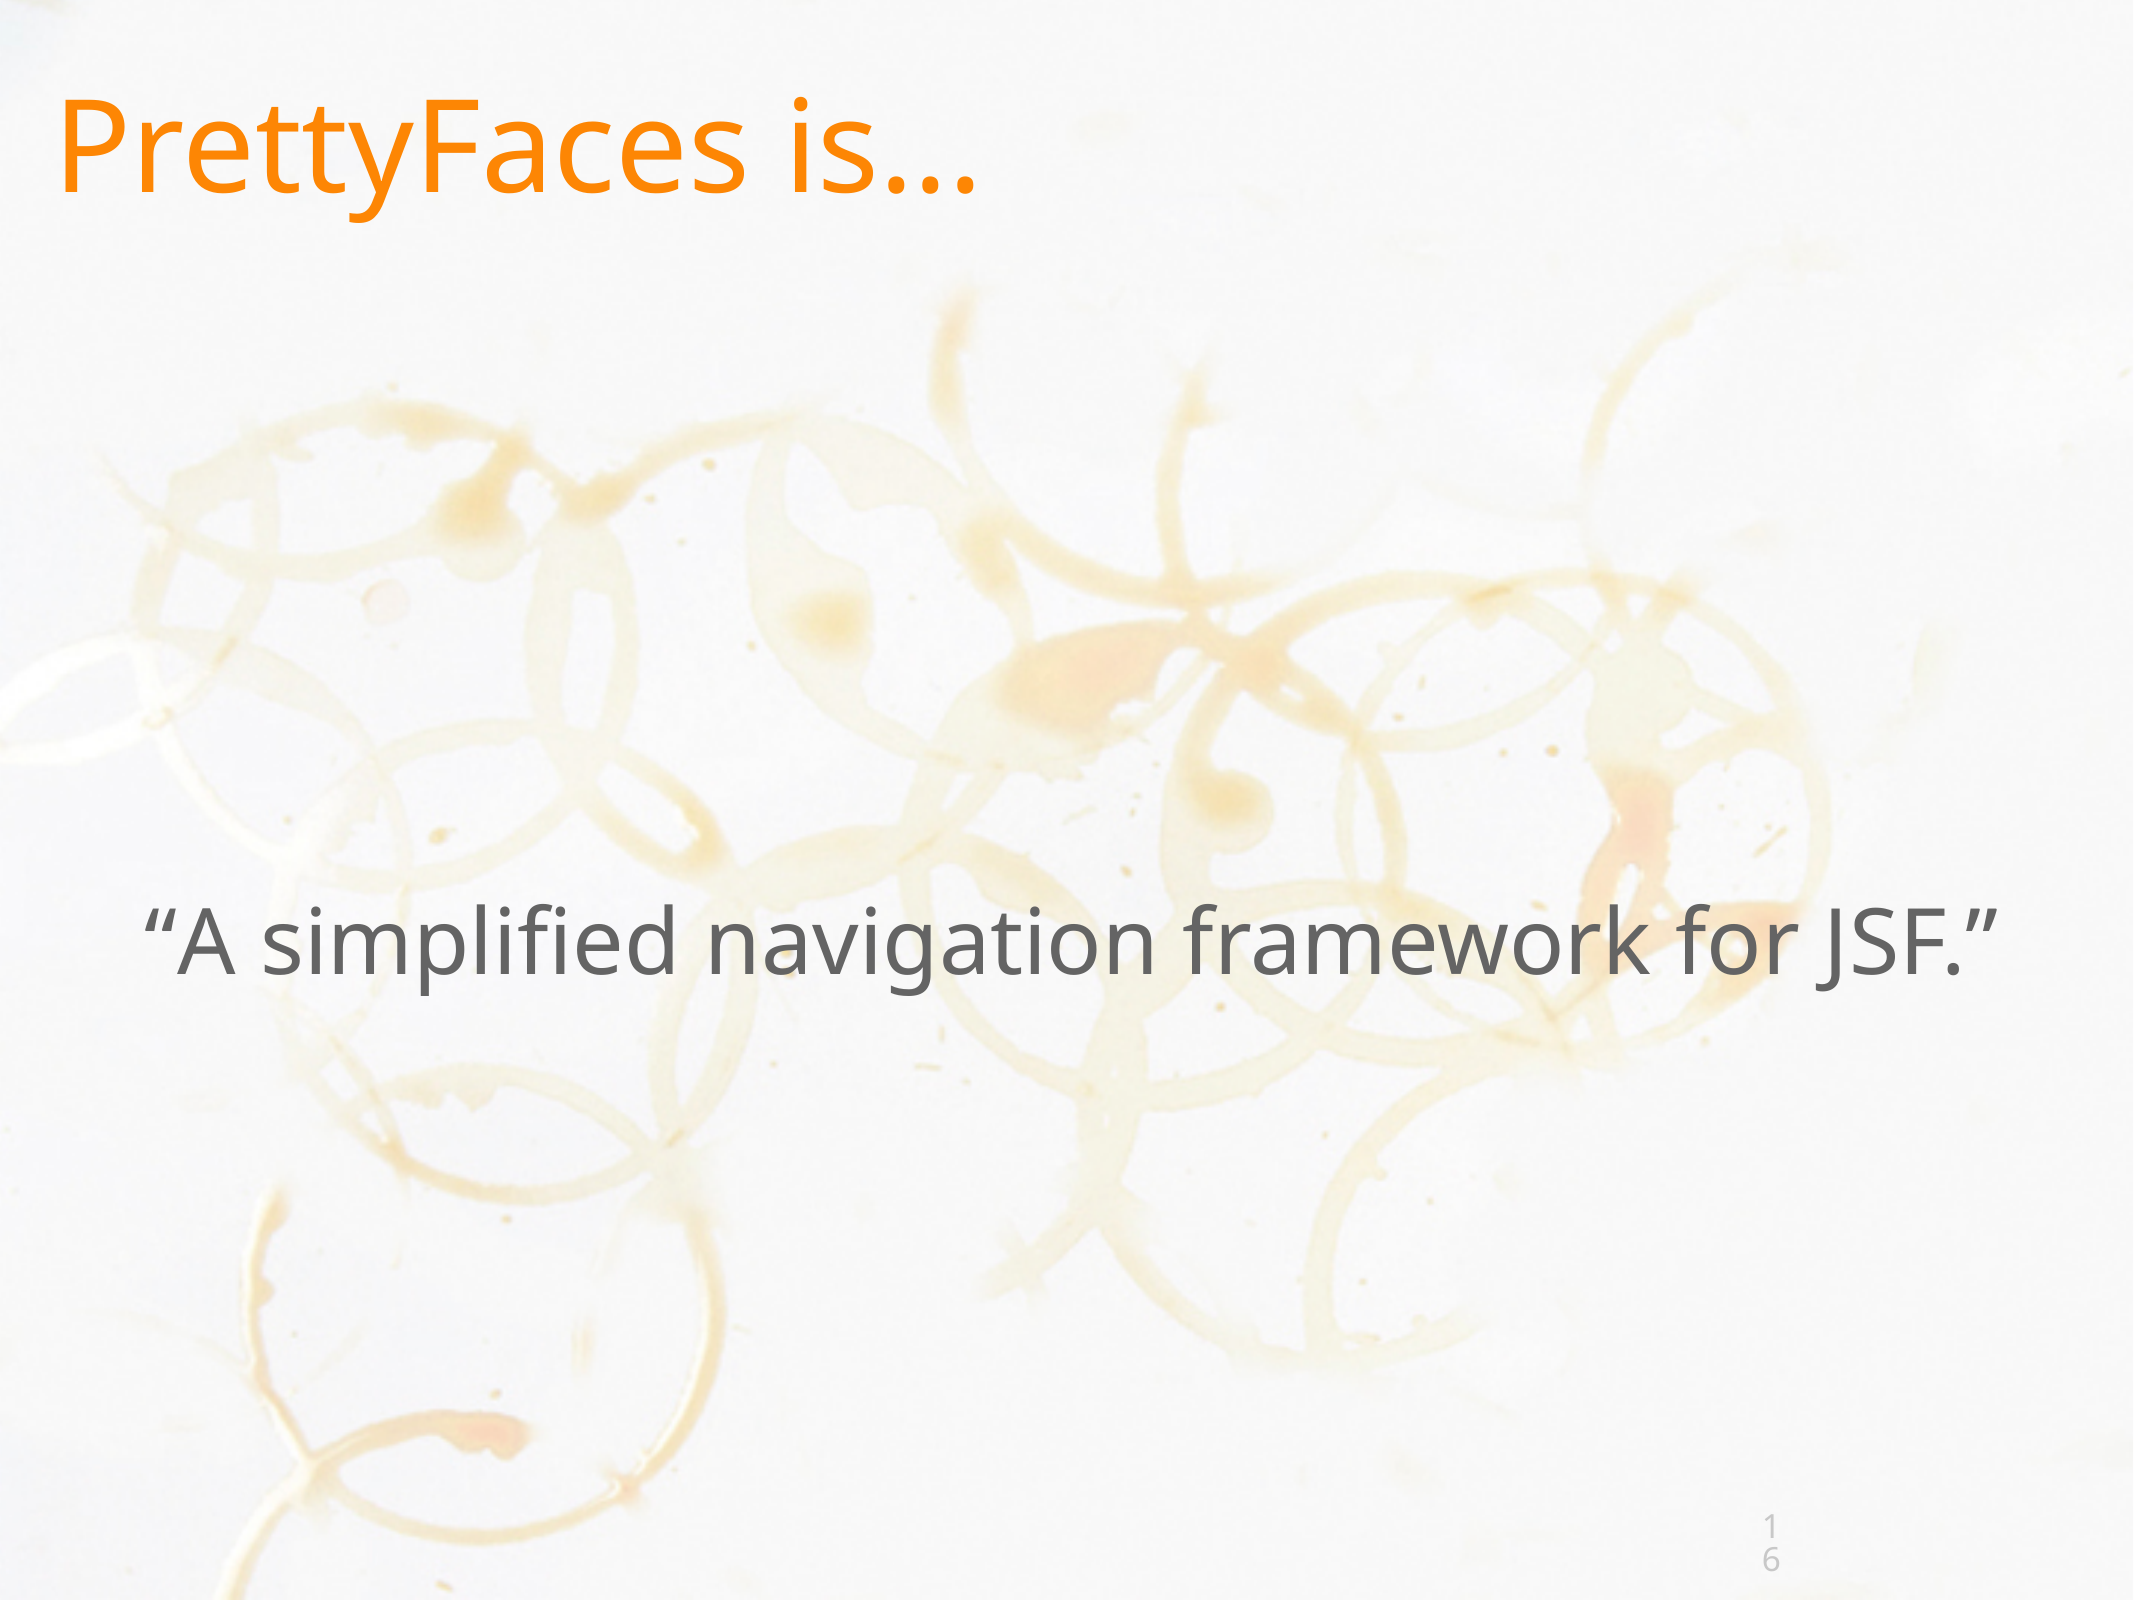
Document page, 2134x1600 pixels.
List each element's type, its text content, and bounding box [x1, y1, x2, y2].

picture [0, 0, 2134, 1600]
title PrettyFaces is... [43, 20, 2100, 262]
subtitle “A simplified navigation framework for JSF.” [45, 282, 2101, 1593]
